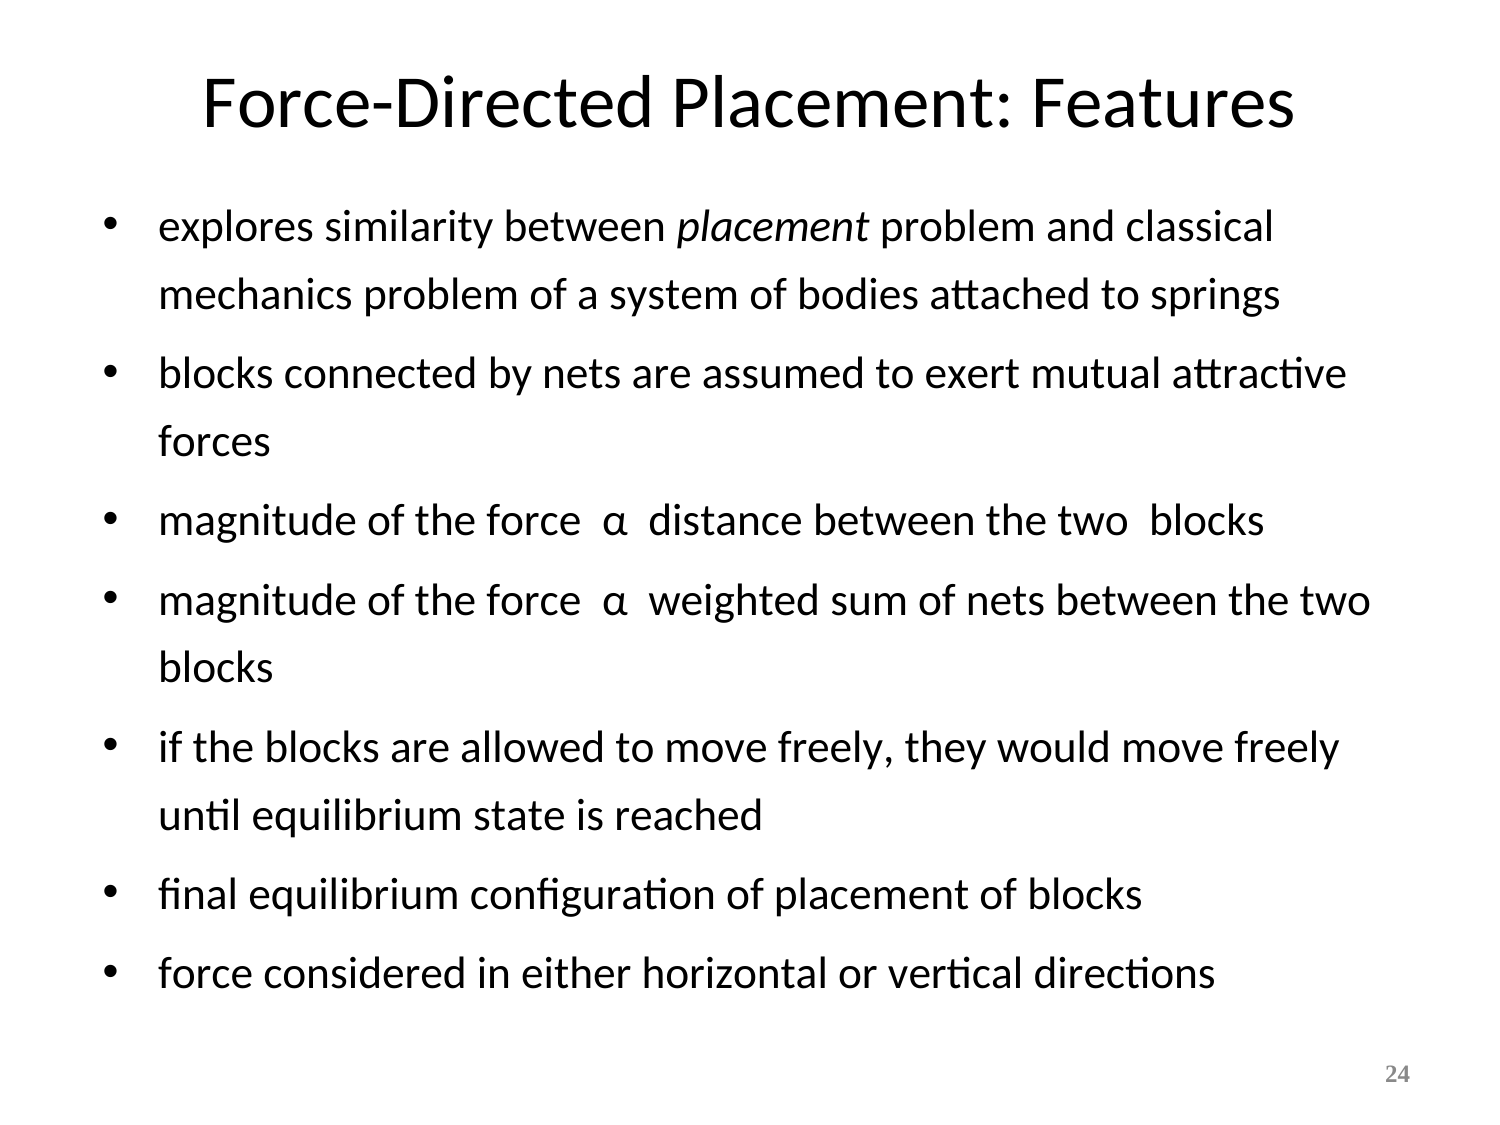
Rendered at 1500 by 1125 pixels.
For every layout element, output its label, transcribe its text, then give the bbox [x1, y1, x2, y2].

list explores similarity between placement problem and classical mechanics problem of a system of bodies attached to springs blocks connected by nets are assumed to exert mutual attractive forces magnitude of the force α distance between the two blocks magnitude of the force α weighted sum of nets between the two blocks if the blocks are allowed to move freely, they would move freely until equilibrium state is reached final equilibrium configuration of placement of blocks force considered in either horizontal or vertical directions [87, 174, 1426, 1013]
text_box <number> [1074, 1042, 1426, 1103]
title Force-Directed Placement: Features [0, 3, 1500, 192]
